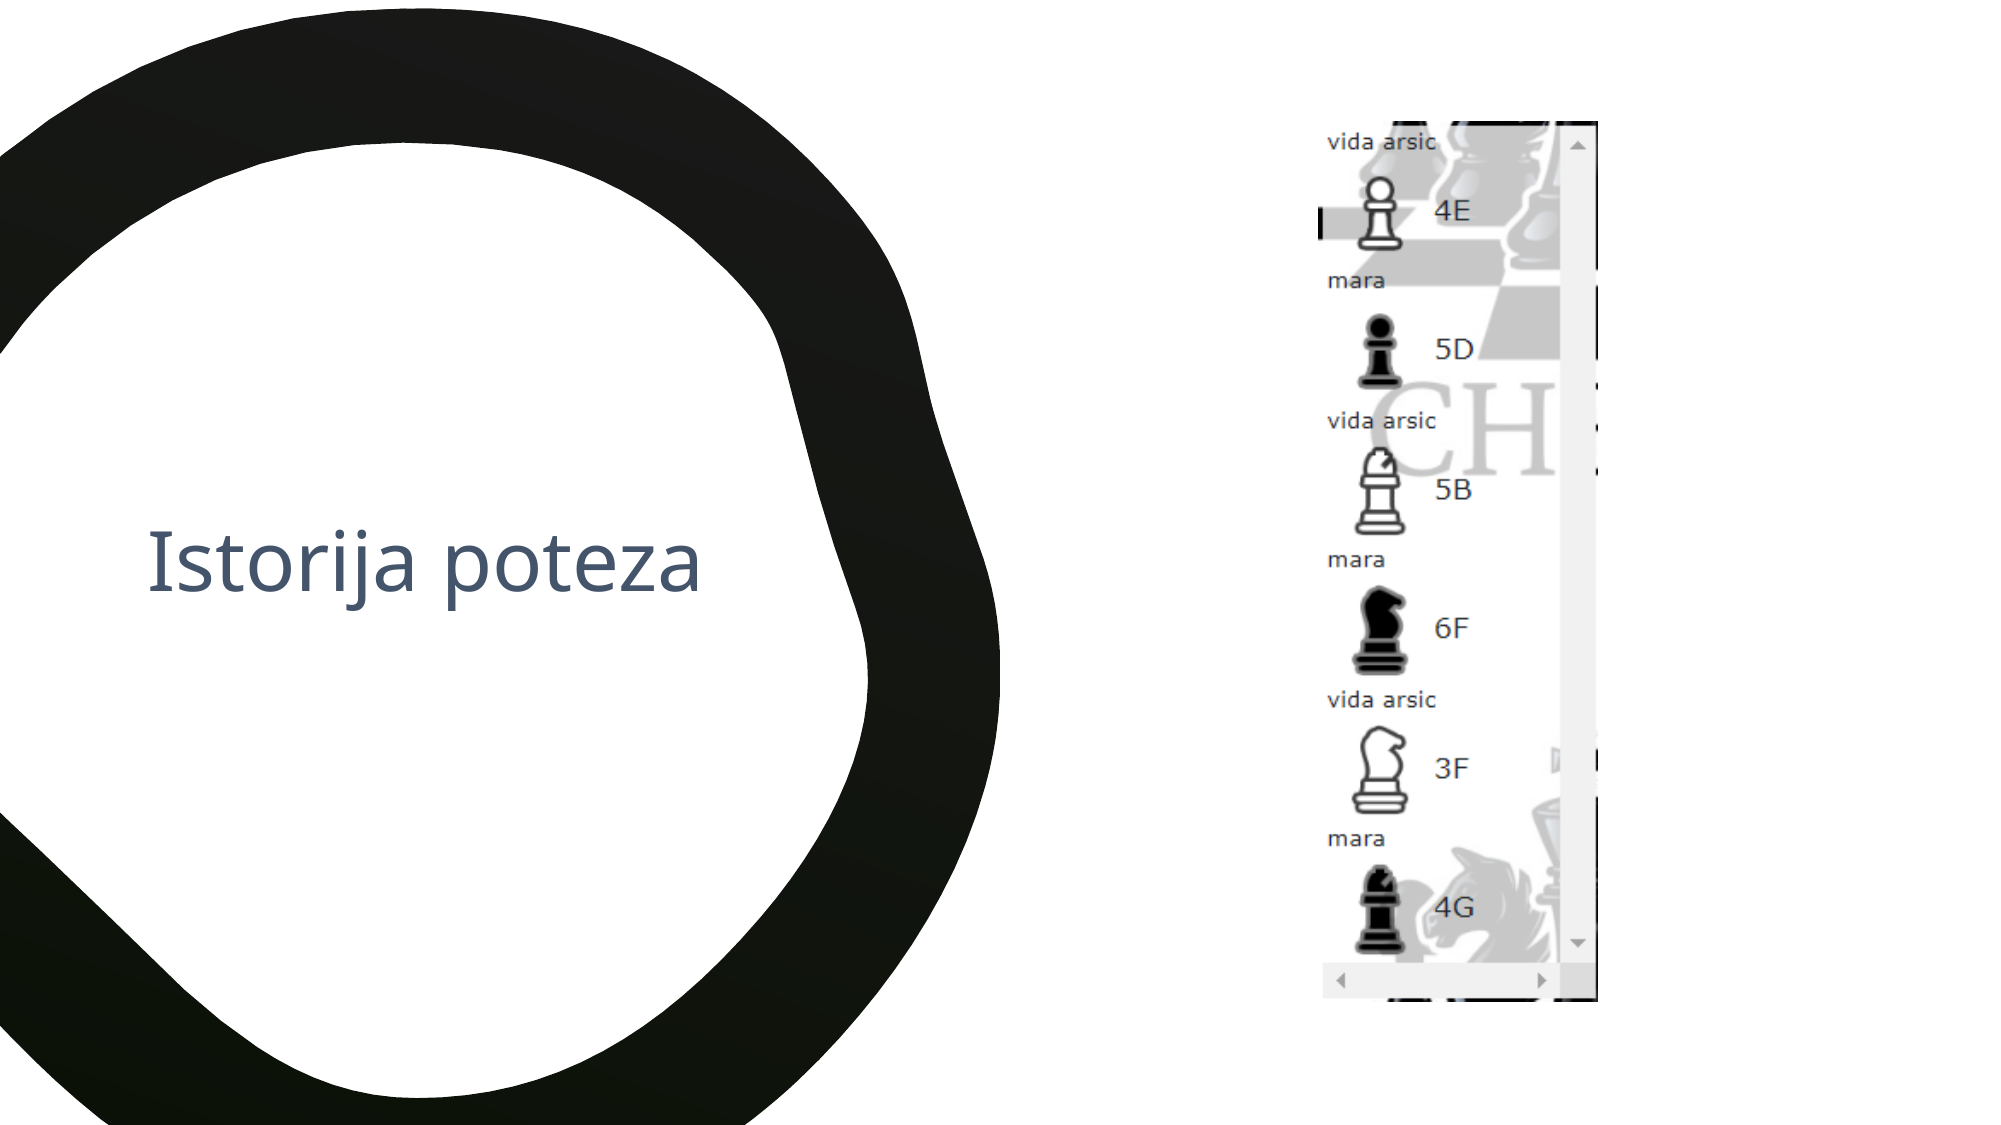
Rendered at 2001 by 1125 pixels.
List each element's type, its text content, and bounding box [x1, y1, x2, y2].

text_box [0, 0, 2000, 1125]
picture [1318, 122, 1598, 1002]
title Istorija poteza [131, 512, 733, 806]
